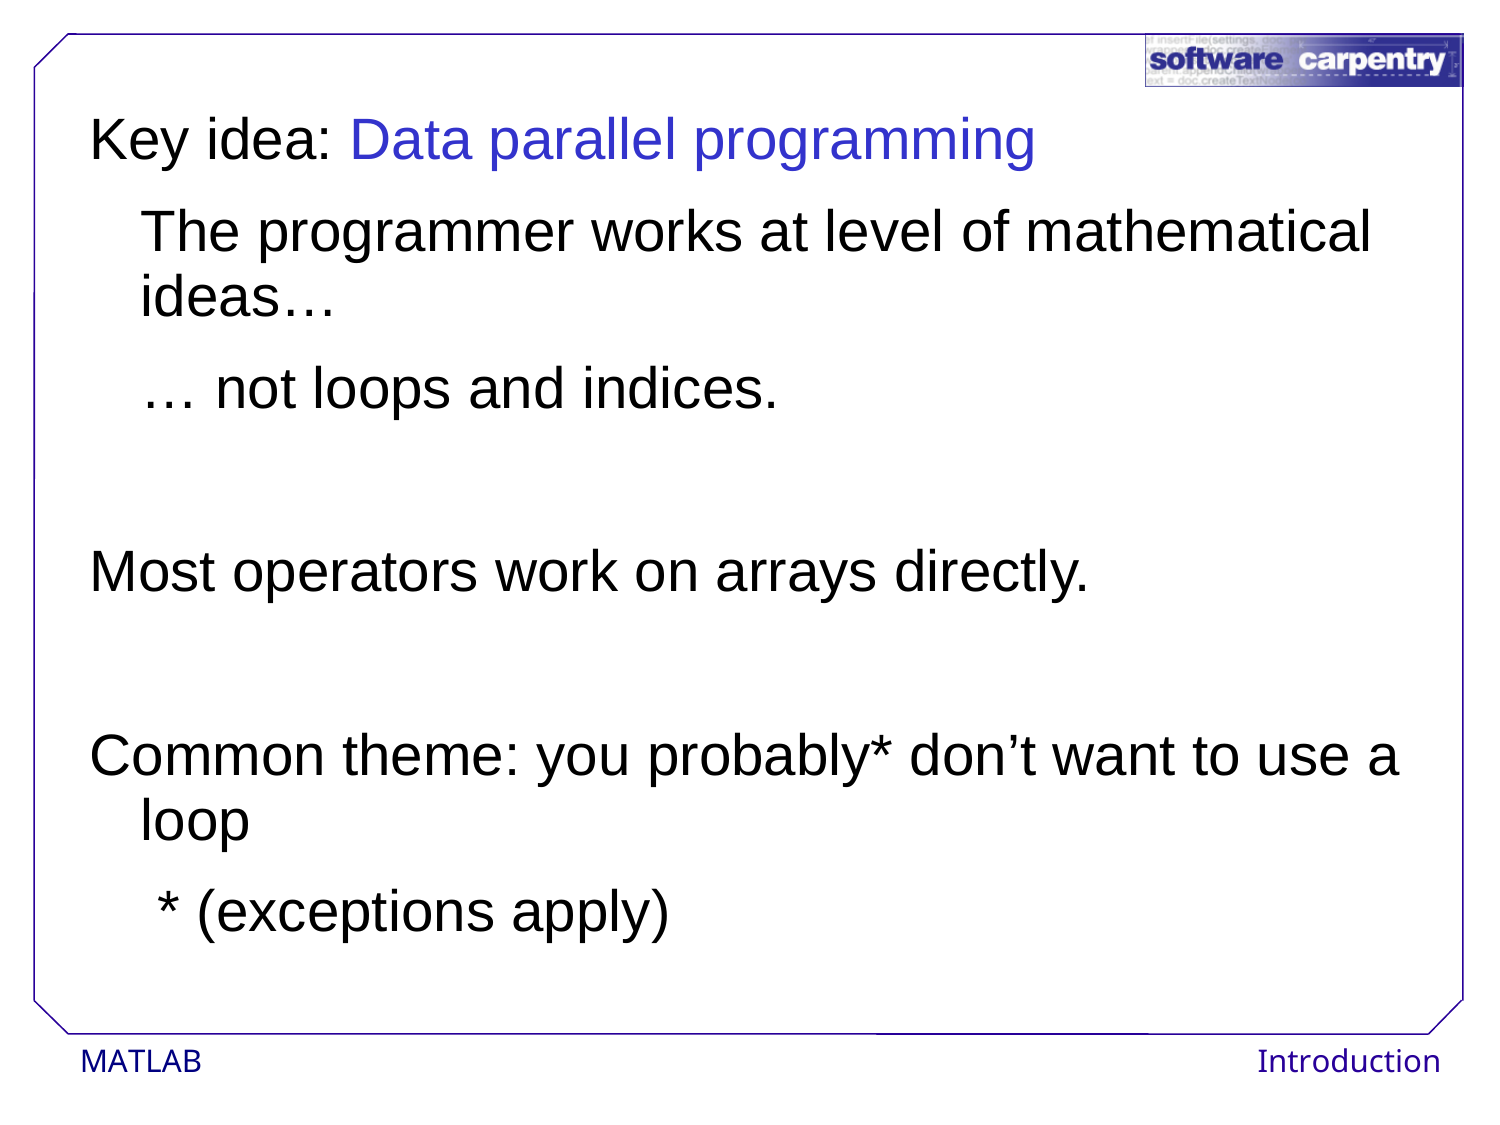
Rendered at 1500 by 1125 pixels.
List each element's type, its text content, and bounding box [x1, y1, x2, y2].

list Key idea: Data parallel programming The programmer works at level of mathematical ideas… … not loops and indices. Most operators work on arrays directly. Common theme: you probably* don’t want to use a loop * (exceptions apply) [75, 99, 1426, 1013]
picture [1145, 33, 1464, 87]
